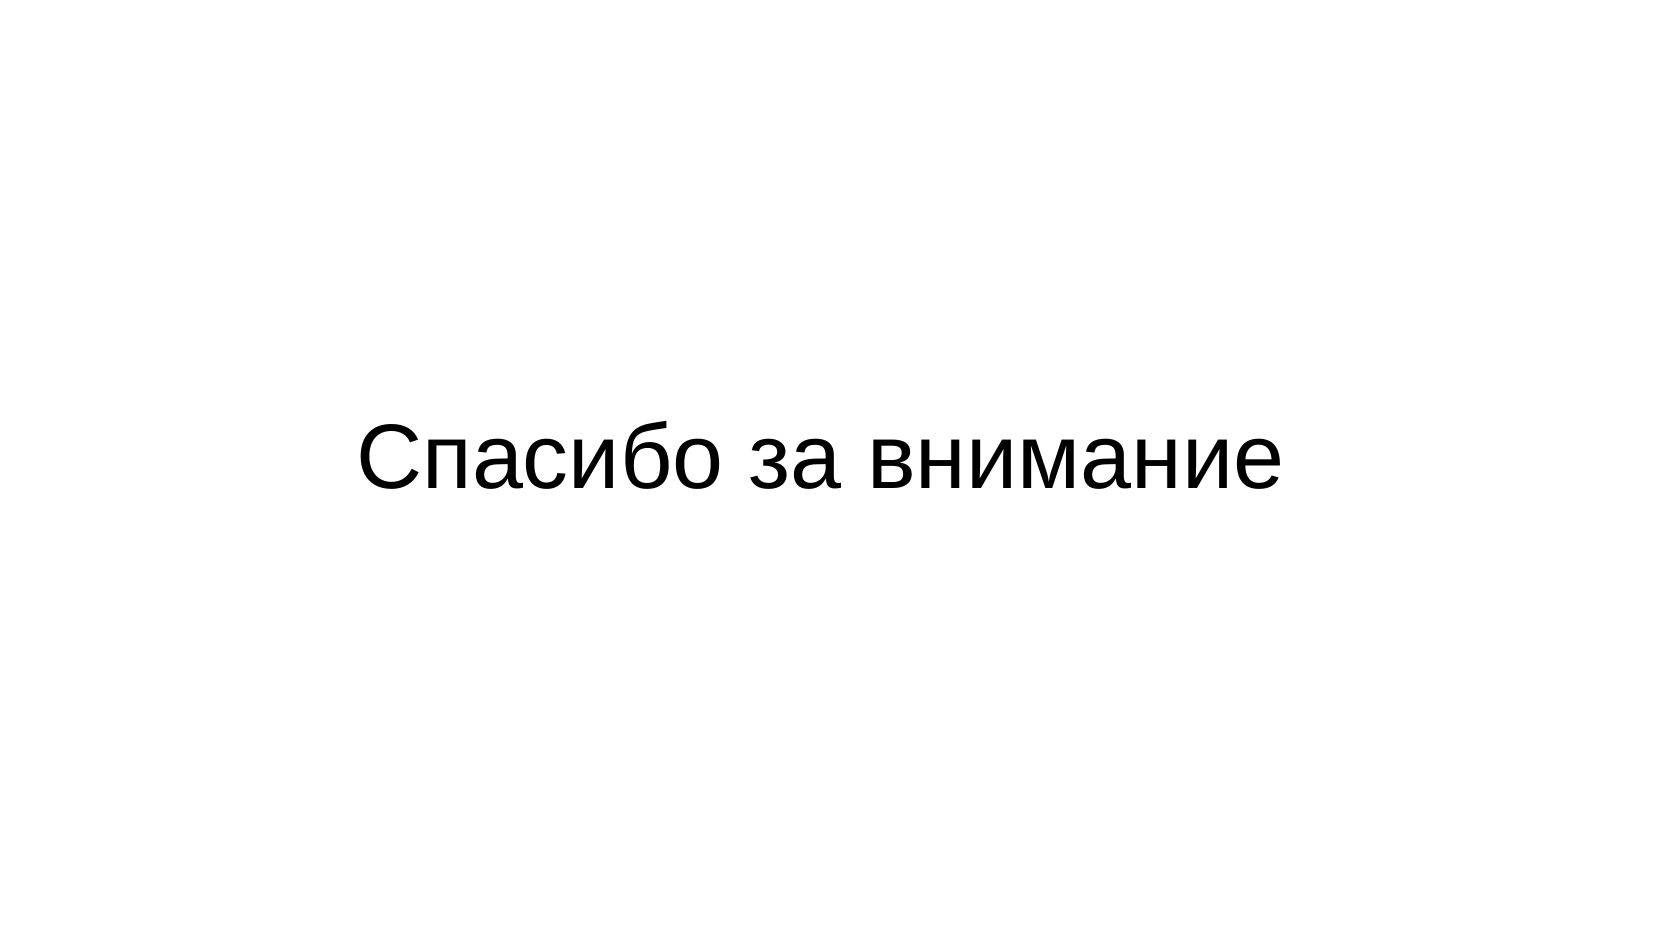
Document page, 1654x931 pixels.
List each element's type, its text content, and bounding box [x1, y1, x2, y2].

title Спасибо за внимание [76, 379, 1565, 535]
